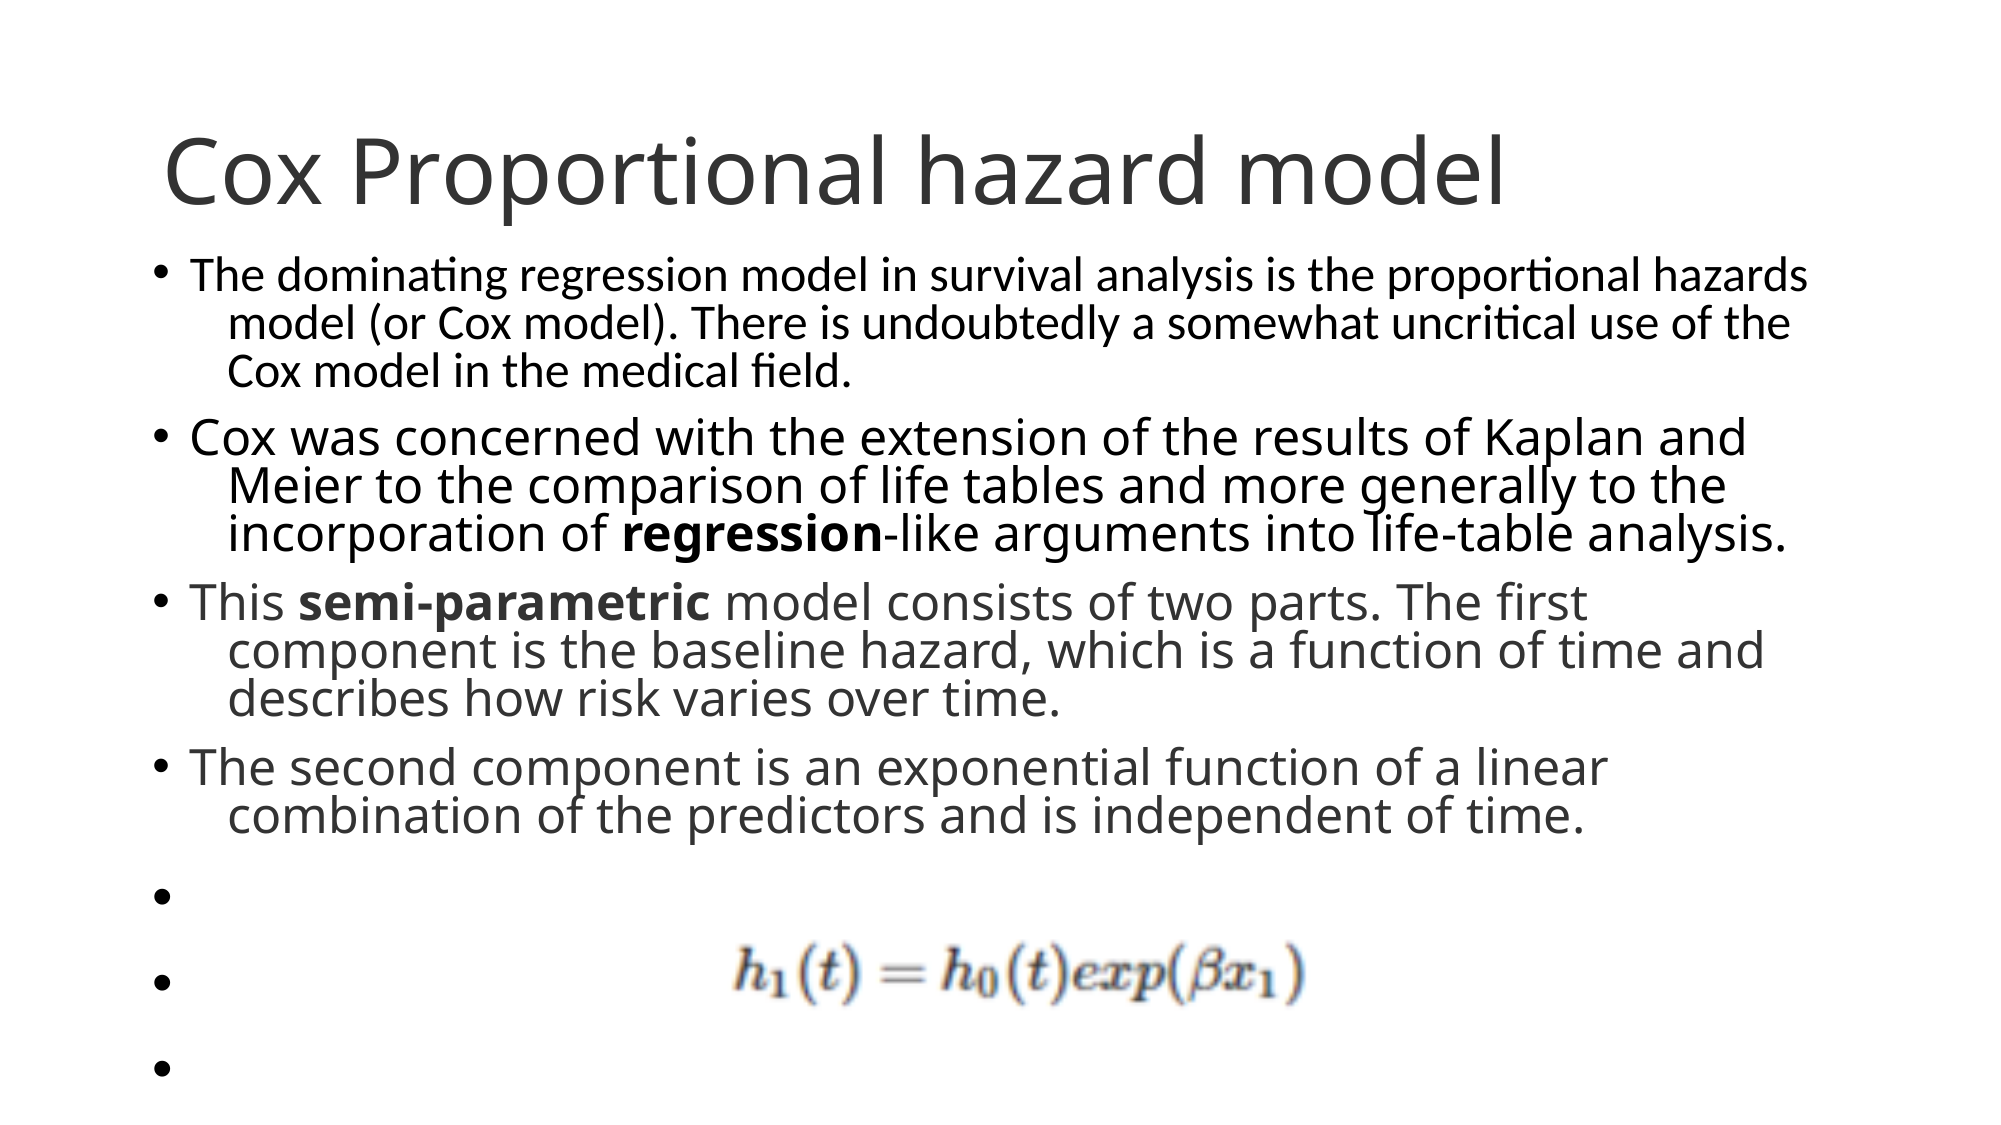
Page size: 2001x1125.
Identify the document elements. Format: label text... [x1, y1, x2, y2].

text_box Cox Proportional hazard model [147, 66, 1873, 284]
picture [609, 900, 1401, 1041]
list The dominating regression model in survival analysis is the proportional hazards model (or Cox model). There is undoubtedly a somewhat uncritical use of the Cox model in the medical field. Cox was concerned with the extension of the results of Kaplan and Meier to the comparison of life tables and more generally to the incorporation of regression-like arguments into life-table analysis. This semi-parametric model consists of two parts. The first component is the baseline hazard, which is a function of time and describes how risk varies over time. The second component is an exponential function of a linear combination of the predictors and is independent of time. [137, 245, 1873, 907]
